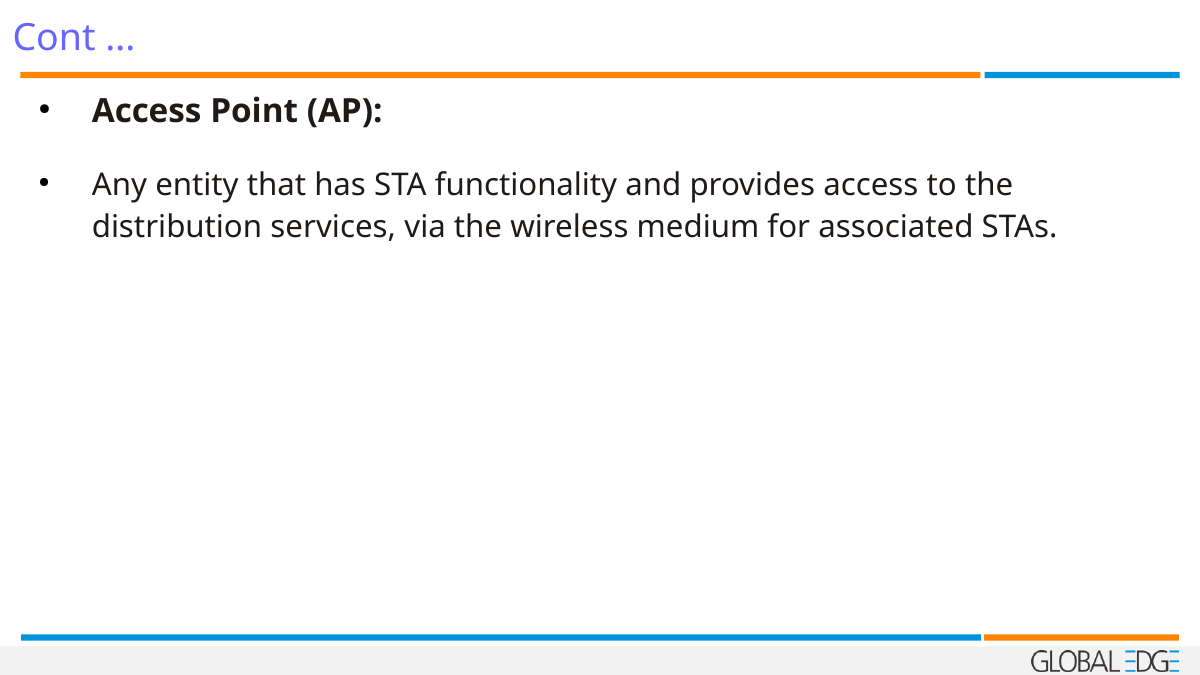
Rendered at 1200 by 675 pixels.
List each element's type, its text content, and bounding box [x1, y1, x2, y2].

picture [1031, 650, 1179, 672]
title Cont ... [12, 9, 1088, 63]
list Access Point (AP): Any entity that has STA functionality and provides access to the distribution services, via the wireless medium for associated STAs. [21, 86, 1146, 627]
